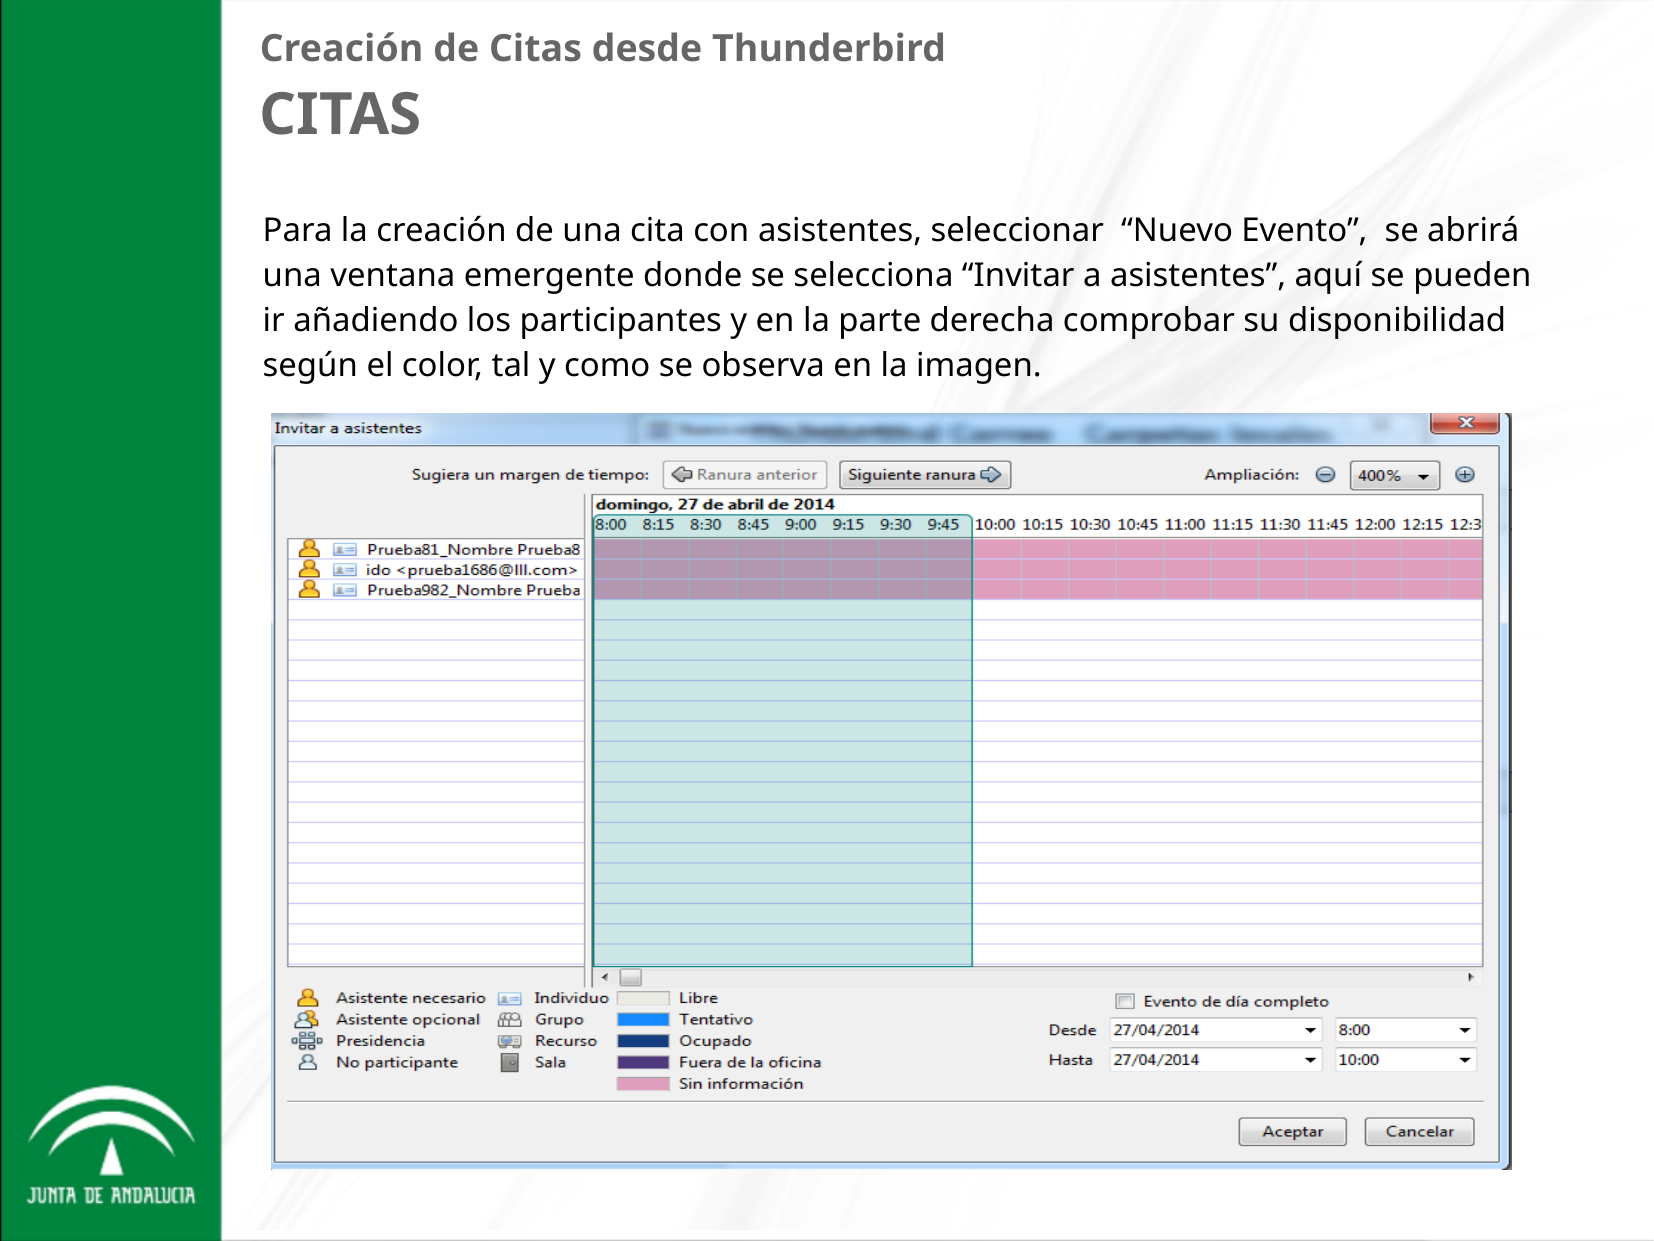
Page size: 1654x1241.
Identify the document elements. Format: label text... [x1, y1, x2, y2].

picture [0, 0, 1654, 1241]
text_box Para la creación de una cita con asistentes, seleccionar “Nuevo Evento”, se abrirá una ventana emergente donde se selecciona “Invitar a asistentes”, aquí se pueden ir añadiendo los participantes y en la parte derecha comprobar su disponibilidad según el color, tal y como se observa en la imagen. [177, 153, 1560, 452]
title Creación de Citas desde Thunderbird CITAS [259, 19, 1577, 155]
